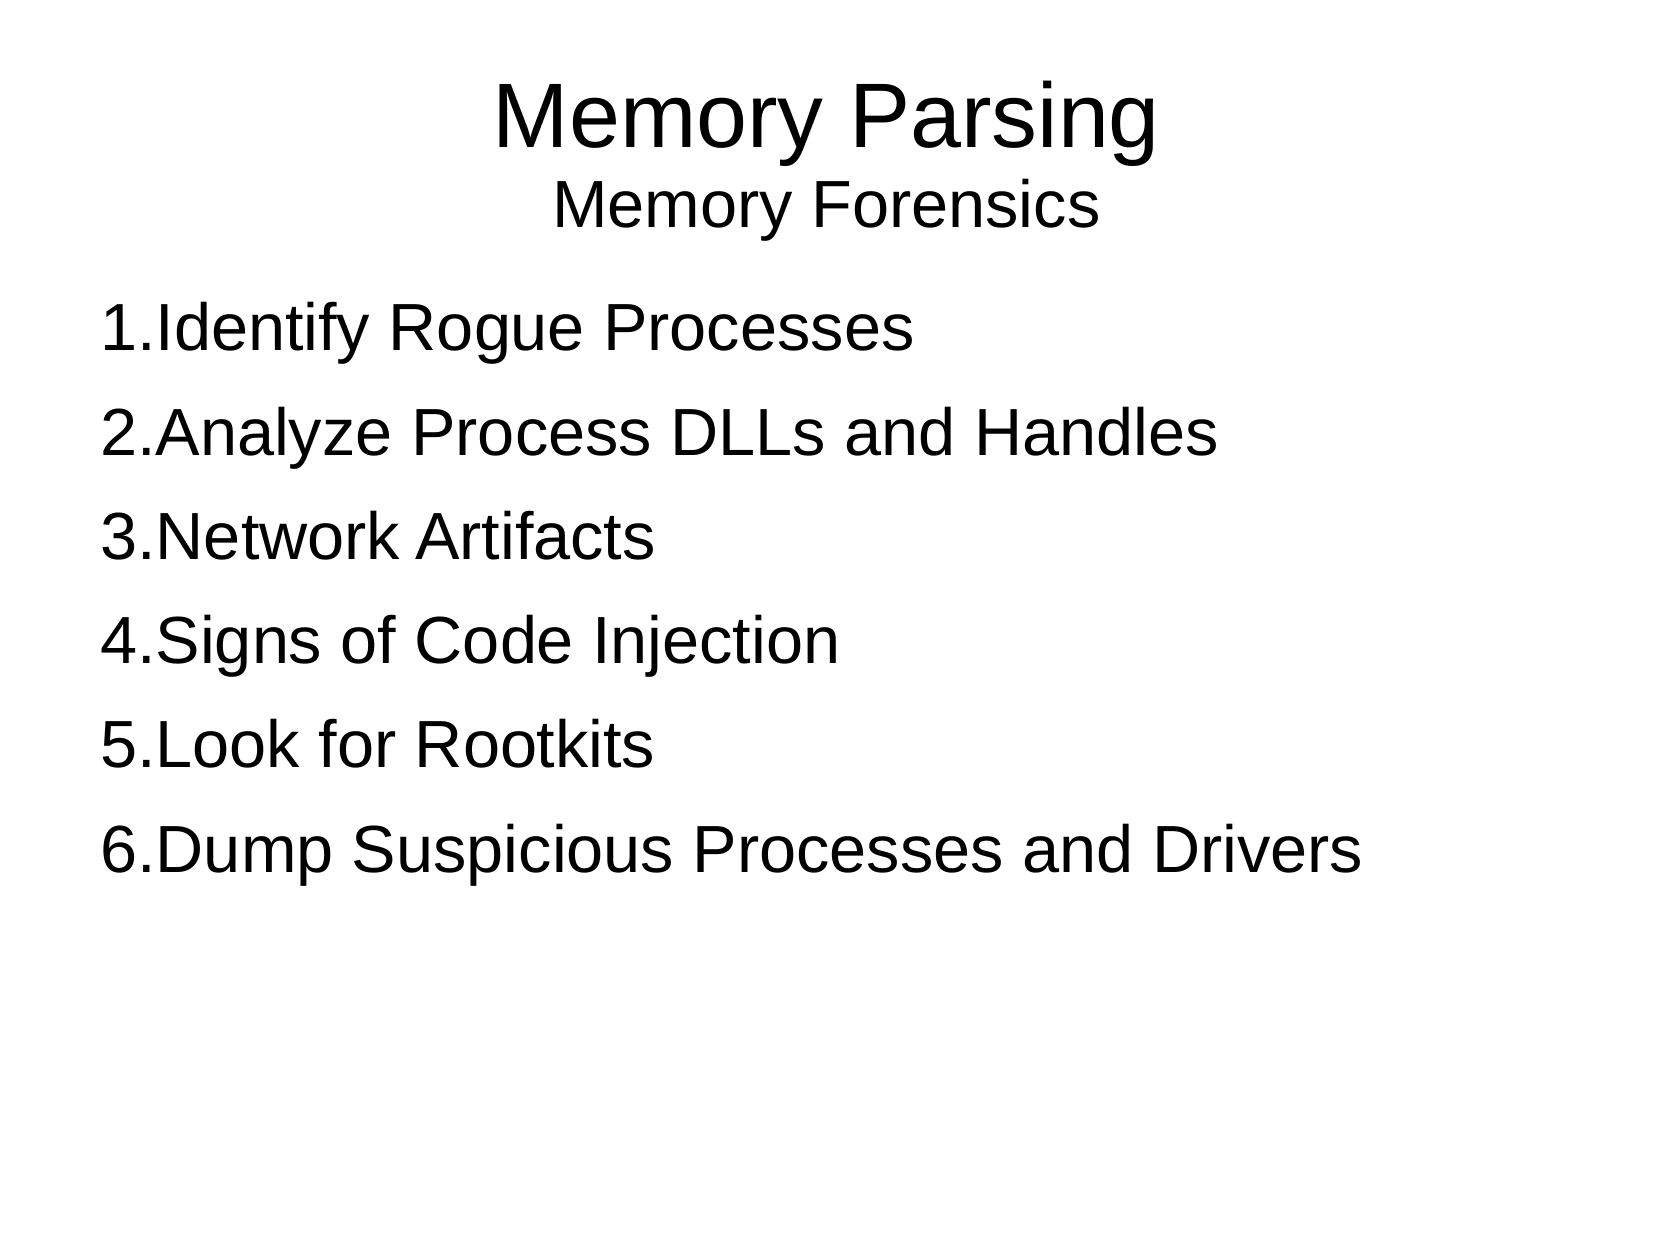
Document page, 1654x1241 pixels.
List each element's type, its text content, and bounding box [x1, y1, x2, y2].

title Memory Parsing Memory Forensics [82, 49, 1571, 257]
list Identify Rogue Processes Analyze Process DLLs and Handles Network Artifacts Signs of Code Injection Look for Rootkits Dump Suspicious Processes and Drivers [82, 290, 1571, 1010]
